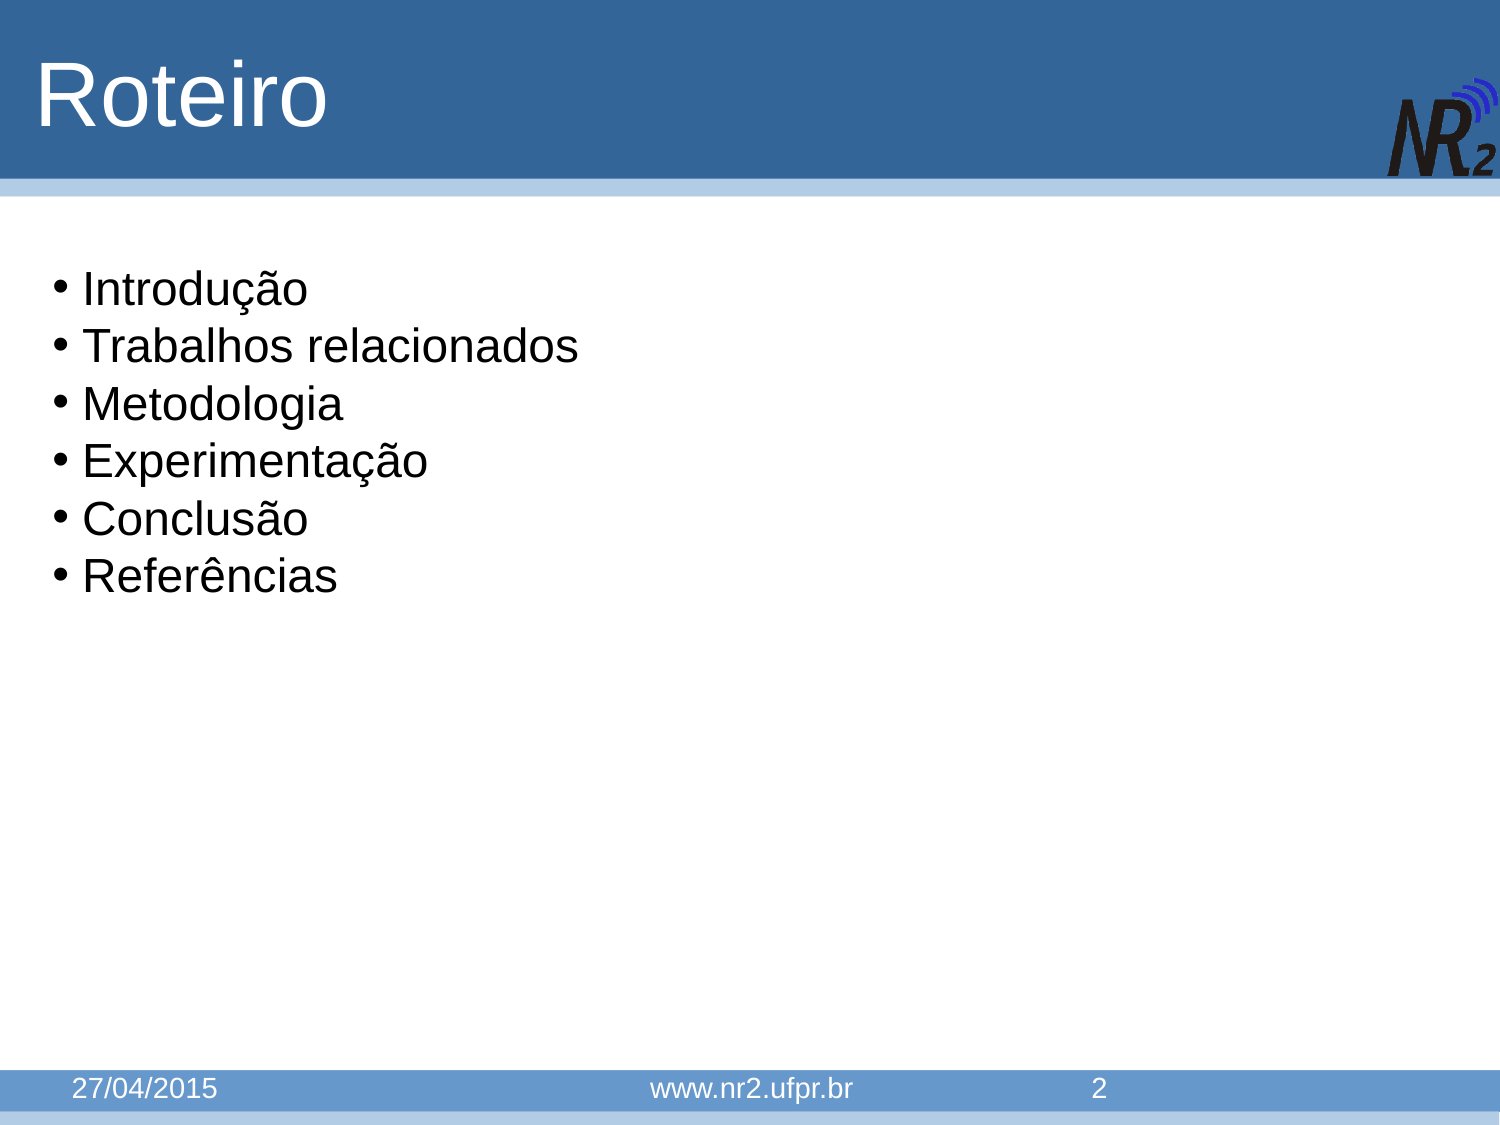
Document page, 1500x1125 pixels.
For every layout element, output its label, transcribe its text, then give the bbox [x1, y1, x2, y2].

text_box Roteiro [19, 27, 1380, 153]
text_box www.nr2.ufpr.br [513, 1061, 990, 1114]
text_box 27/04/2015 [56, 1061, 408, 1109]
text_box Introdução Trabalhos relacionados Metodologia Experimentação Conclusão Referências [37, 249, 1461, 906]
text_box <número> [1076, 1061, 1427, 1114]
picture [1387, 78, 1498, 176]
